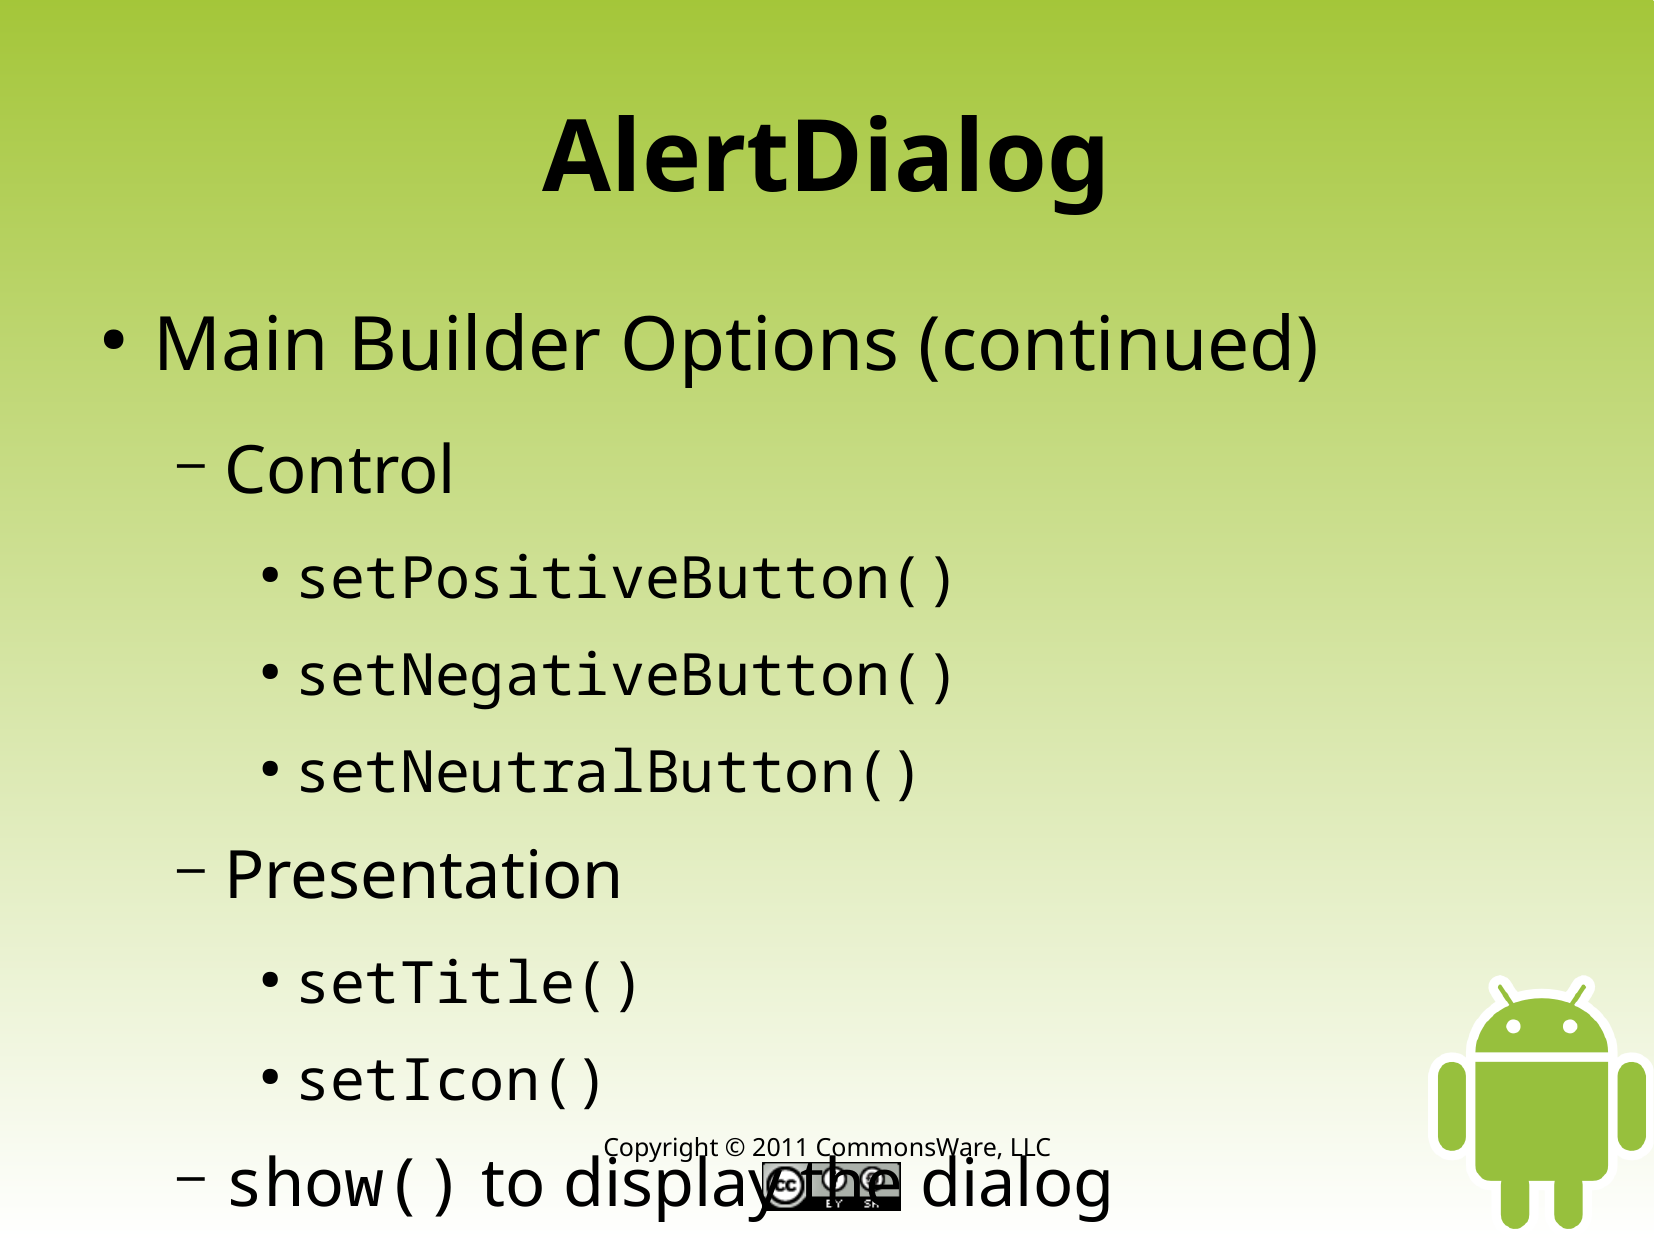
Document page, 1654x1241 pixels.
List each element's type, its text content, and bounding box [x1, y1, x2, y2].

picture [1428, 975, 1654, 1238]
title AlertDialog [82, 49, 1571, 257]
list Main Builder Options (continued) Control setPositiveButton() setNegativeButton() setNeutralButton() Presentation setTitle() setIcon() show() to display the dialog [82, 290, 1571, 1133]
picture [762, 1162, 901, 1211]
